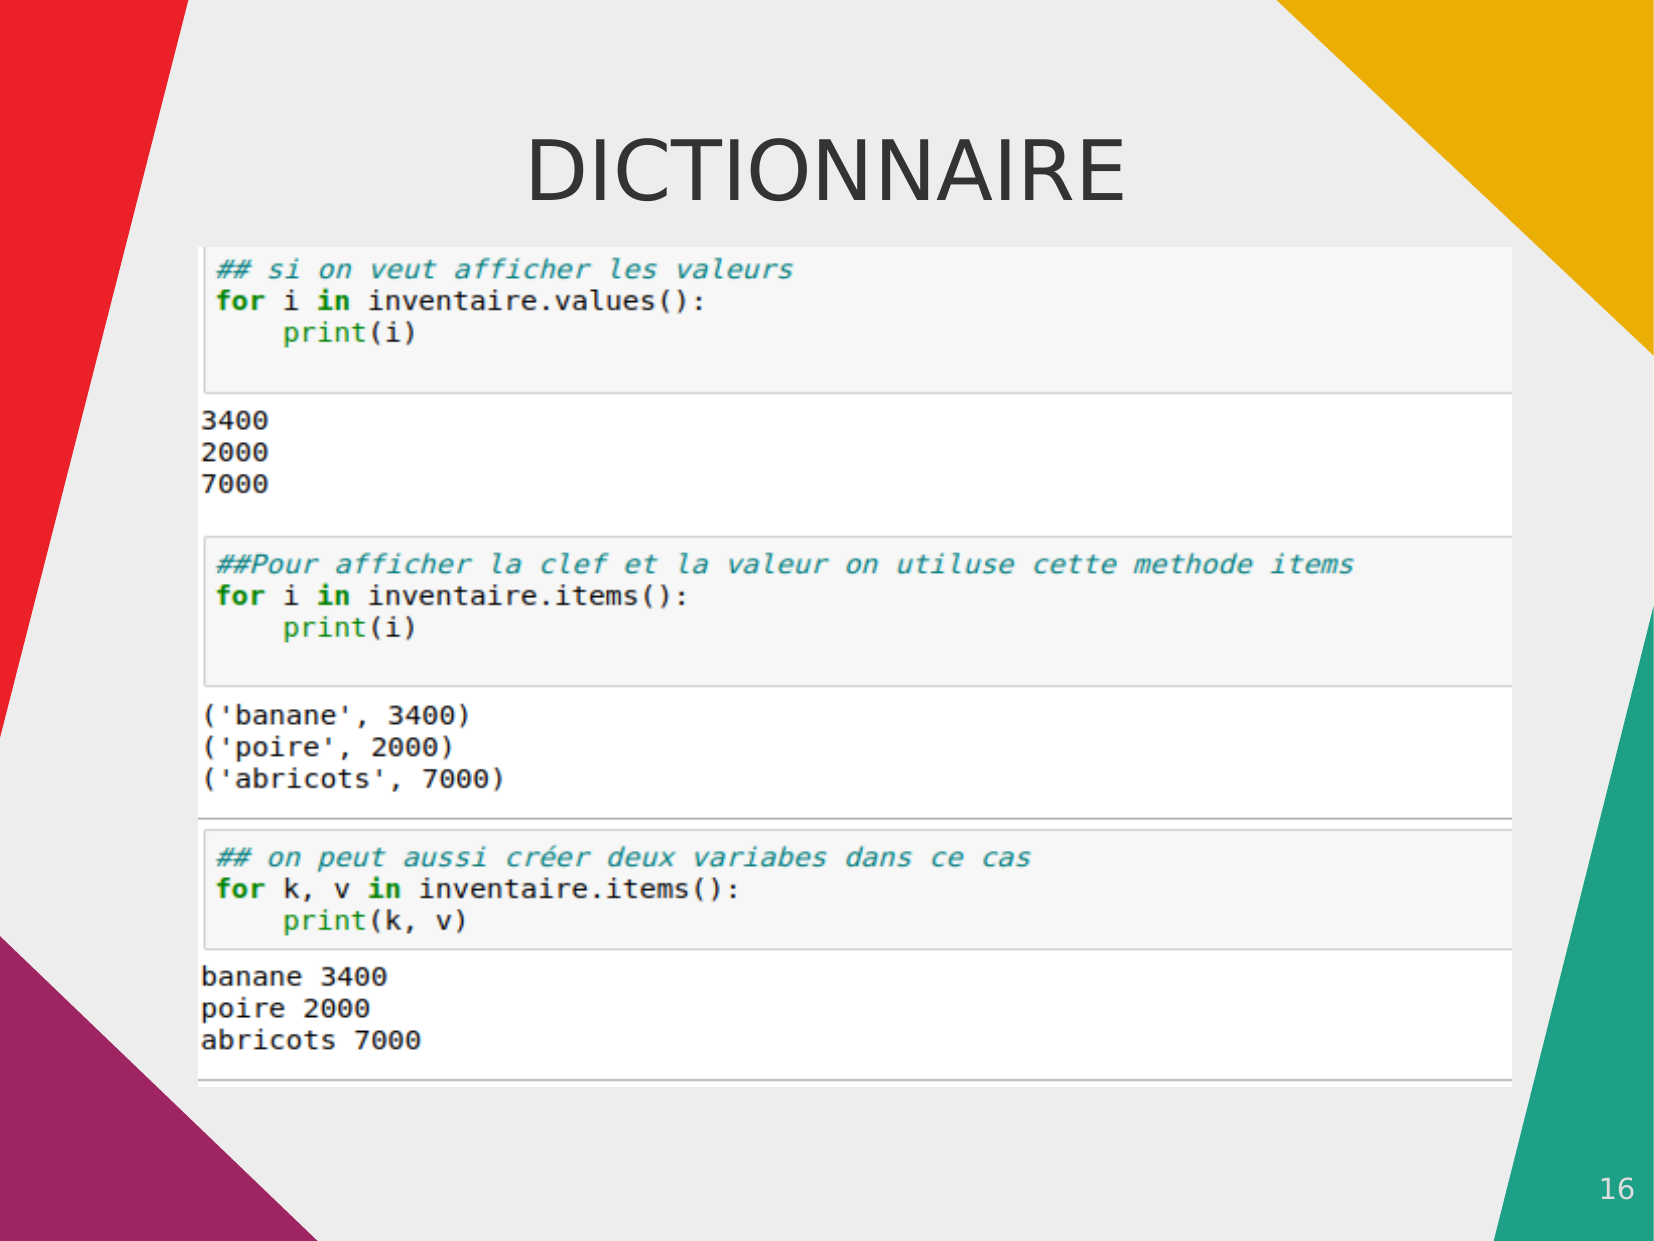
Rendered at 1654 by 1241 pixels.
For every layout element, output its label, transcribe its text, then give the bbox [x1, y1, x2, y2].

picture [198, 247, 1512, 1087]
title DICTIONNAIRE [114, 73, 1539, 271]
